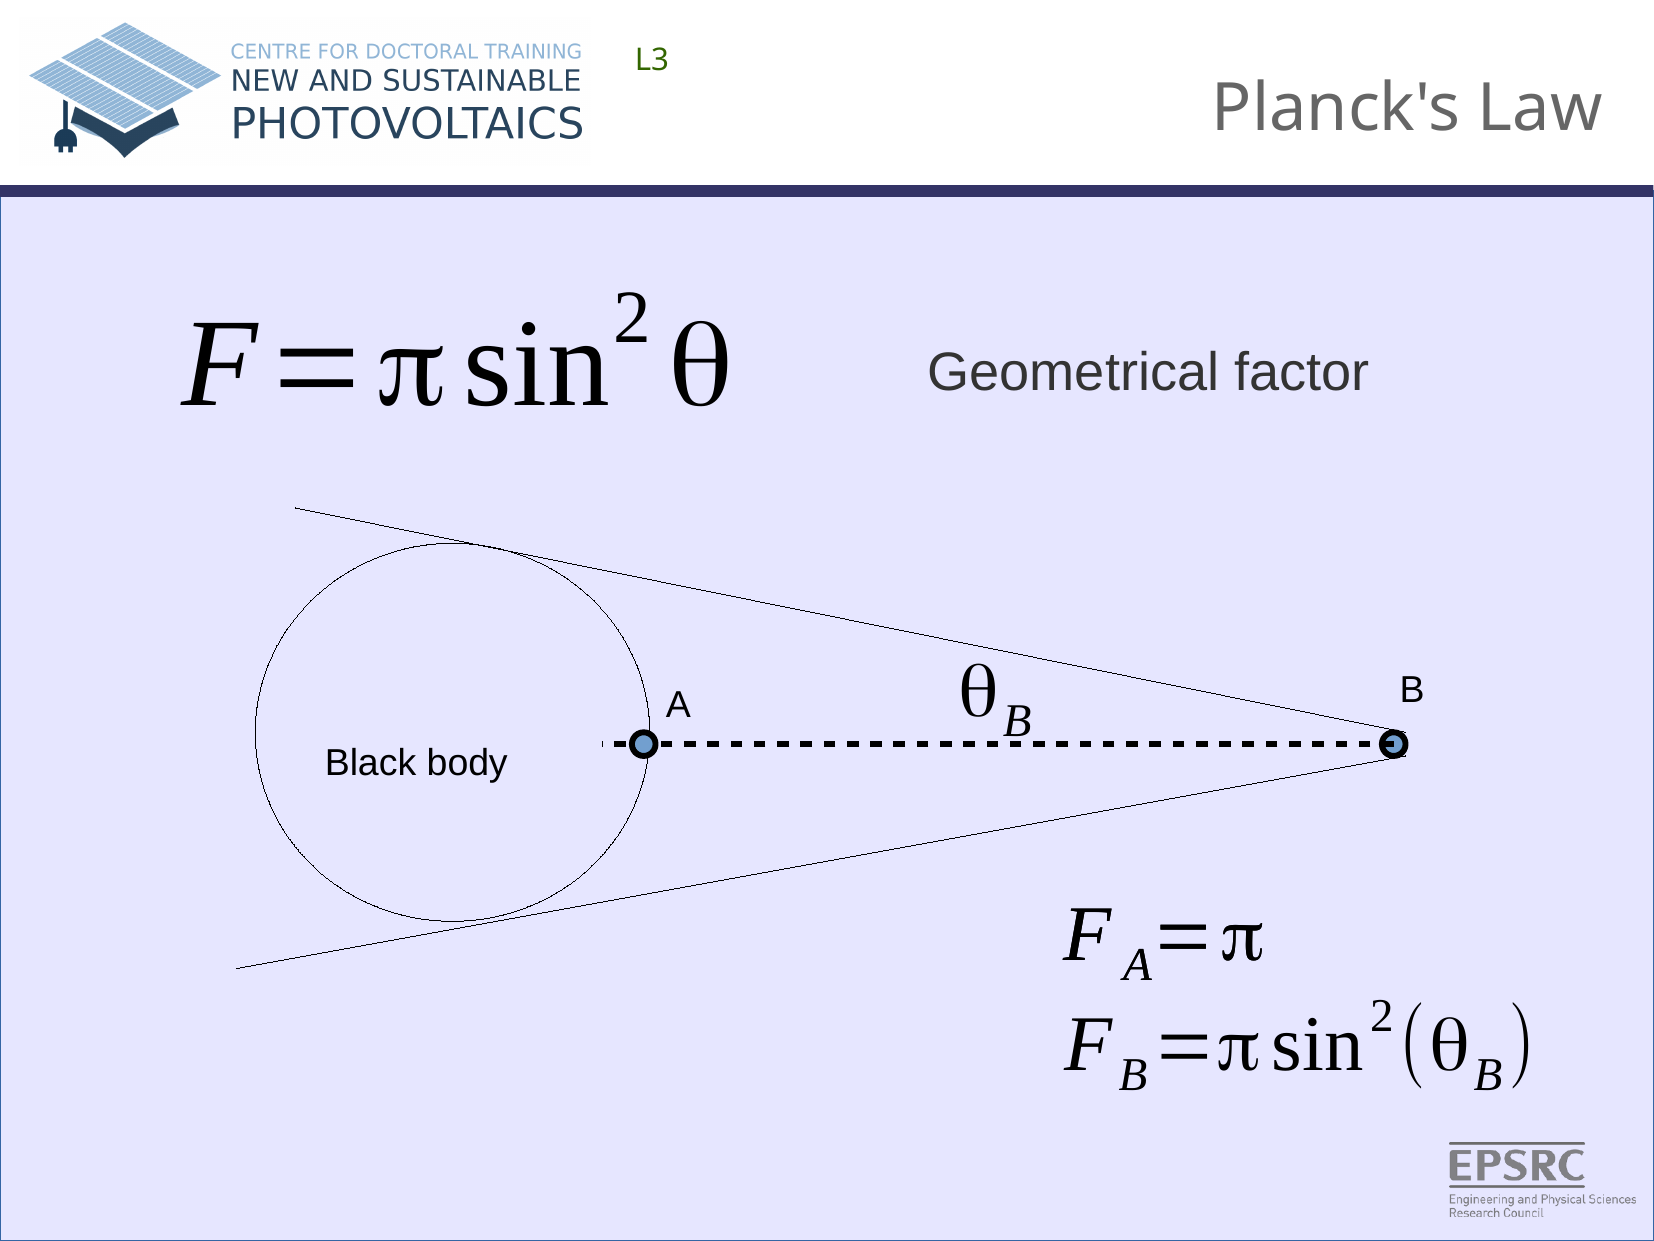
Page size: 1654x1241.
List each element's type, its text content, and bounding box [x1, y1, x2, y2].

text_box Black body [307, 731, 526, 795]
text_box A [648, 673, 709, 736]
text_box Geometrical factor [909, 330, 1389, 413]
chart [141, 271, 763, 430]
chart [1039, 891, 1554, 1099]
chart [939, 657, 1052, 745]
text_box B [1381, 657, 1443, 721]
text_box Planck's Law [767, 51, 1619, 142]
text_box L3 [620, 29, 880, 80]
text_box [0, 197, 1654, 1241]
picture [1449, 1142, 1636, 1217]
picture [19, 17, 591, 166]
